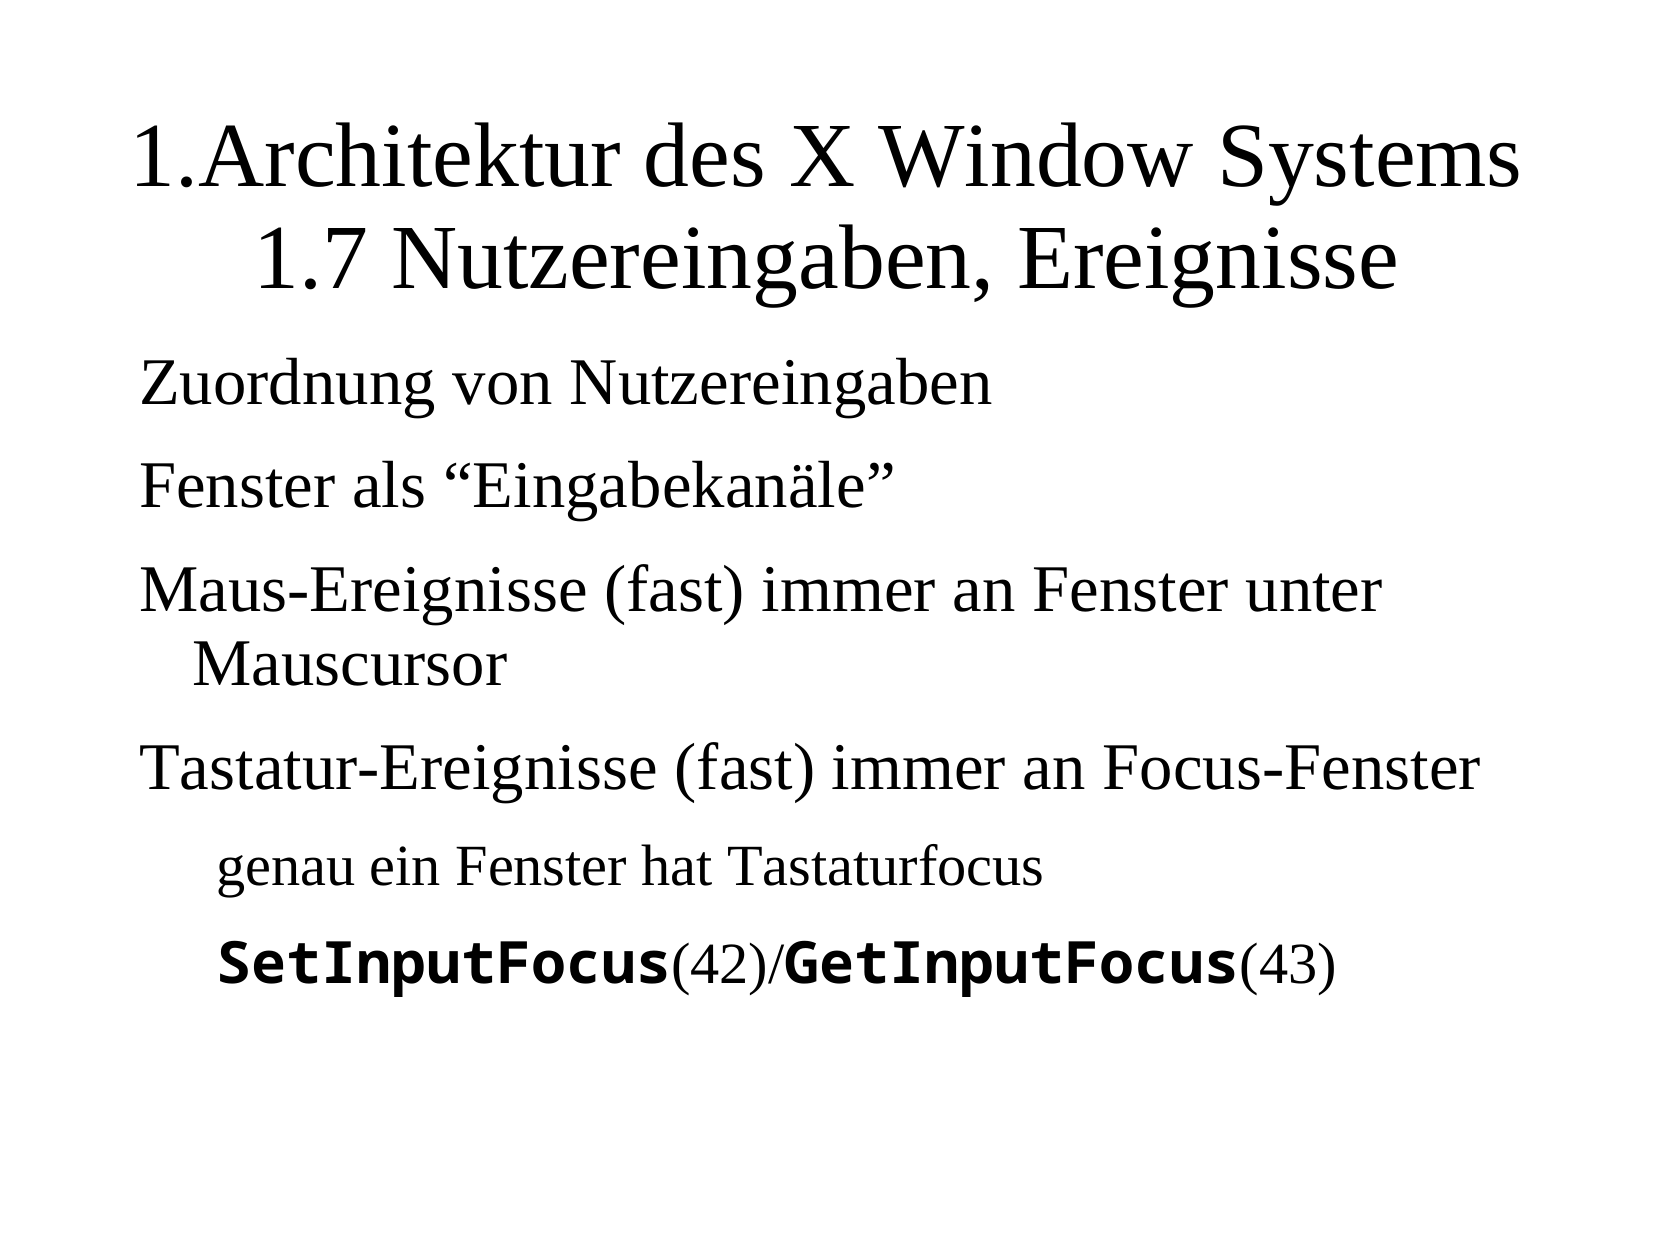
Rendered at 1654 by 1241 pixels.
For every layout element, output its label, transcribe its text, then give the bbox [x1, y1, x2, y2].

list Zuordnung von Nutzereingaben Fenster als “Eingabekanäle” Maus-Ereignisse (fast) immer an Fenster unter Mauscursor Tastatur-Ereignisse (fast) immer an Focus-Fenster genau ein Fenster hat Tastaturfocus SetInputFocus(42)/GetInputFocus(43) [121, 344, 1534, 1127]
title 1.Architektur des X Window Systems 1.7 Nutzereingaben, Ereignisse [121, 102, 1534, 311]
